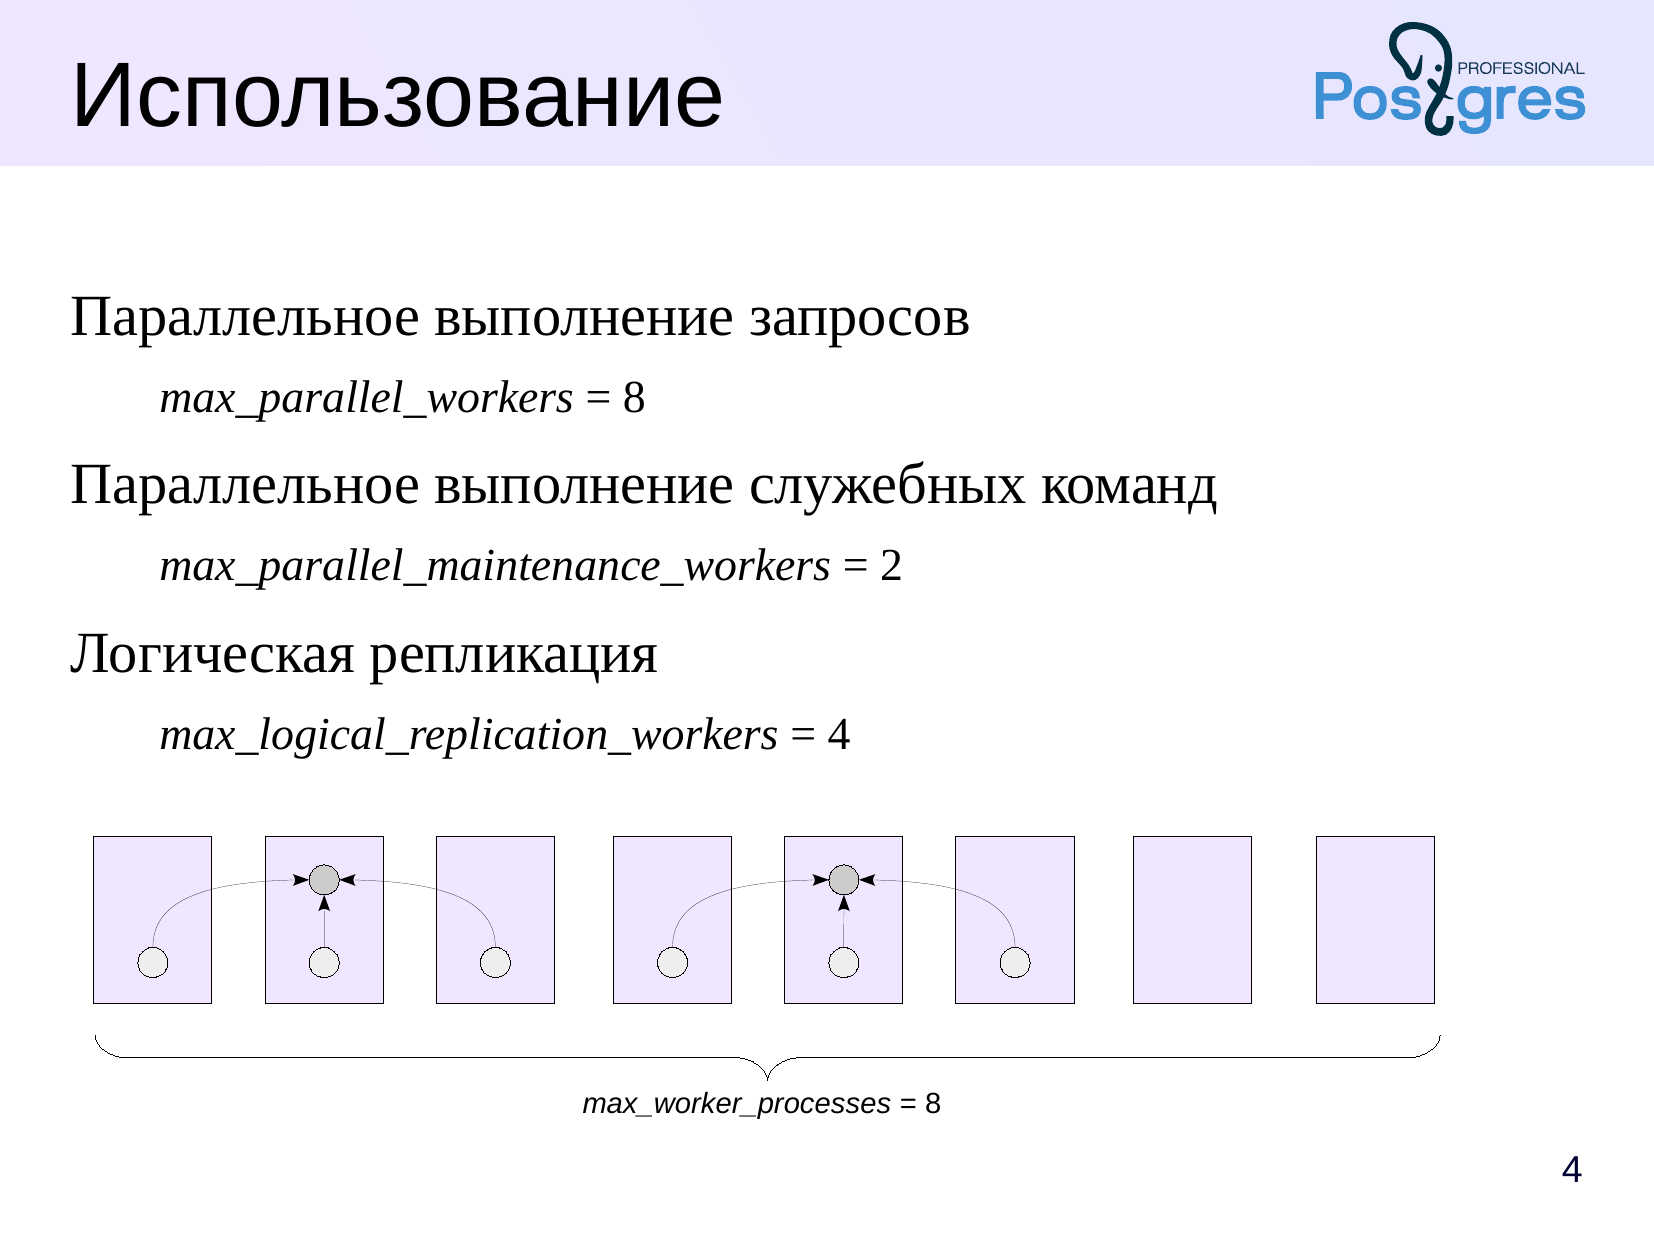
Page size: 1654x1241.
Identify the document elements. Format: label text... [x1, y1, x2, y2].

text_box max_worker_processes = 8 [567, 1079, 971, 1128]
title Использование [70, 43, 1241, 147]
text_box [93, 836, 212, 1004]
text_box [436, 836, 555, 1004]
text_box [265, 836, 384, 1004]
text_box [1316, 836, 1435, 1004]
list Параллельное выполнение запросов max_parallel_workers = 8 Параллельное выполнение служебных команд max_parallel_maintenance_workers = 2 Логическая репликация max_logical_replication_workers = 4 [70, 283, 1583, 1141]
text_box [784, 836, 903, 1004]
text_box [613, 836, 732, 1004]
text_box [955, 836, 1075, 1004]
text_box [1133, 836, 1252, 1004]
